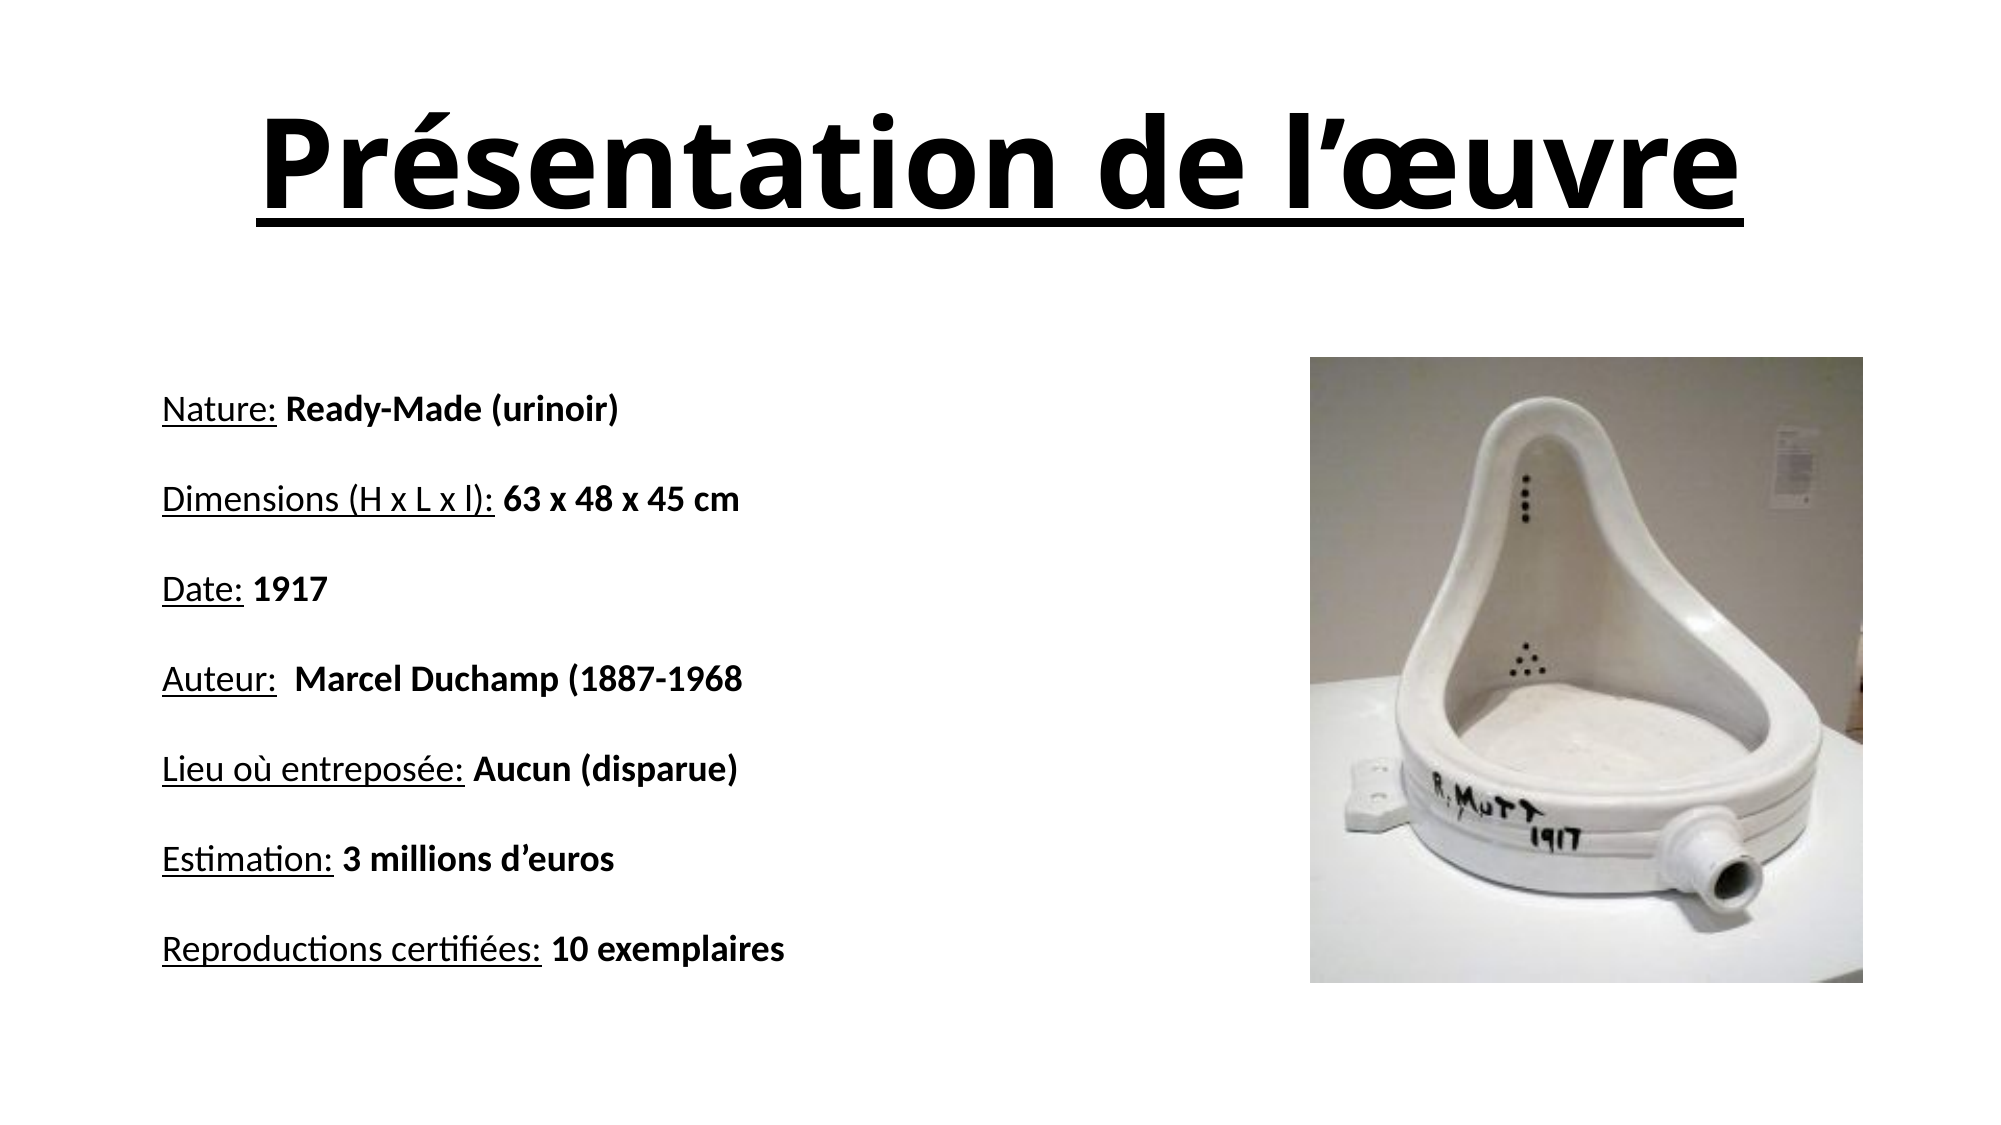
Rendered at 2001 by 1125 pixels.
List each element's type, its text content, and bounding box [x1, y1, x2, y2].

title Présentation de l’œuvre [137, 59, 1863, 278]
text_box Nature: Ready-Made (urinoir) Dimensions (H x L x l): 63 x 48 x 45 cm Date: 1917 Auteur: Marcel Duchamp (1887-1968 Lieu où entreposée: Aucun (disparue) Estimation: 3 millions d’euros Reproductions certifiées: 10 exemplaires [147, 376, 1375, 983]
picture [1310, 357, 1863, 983]
